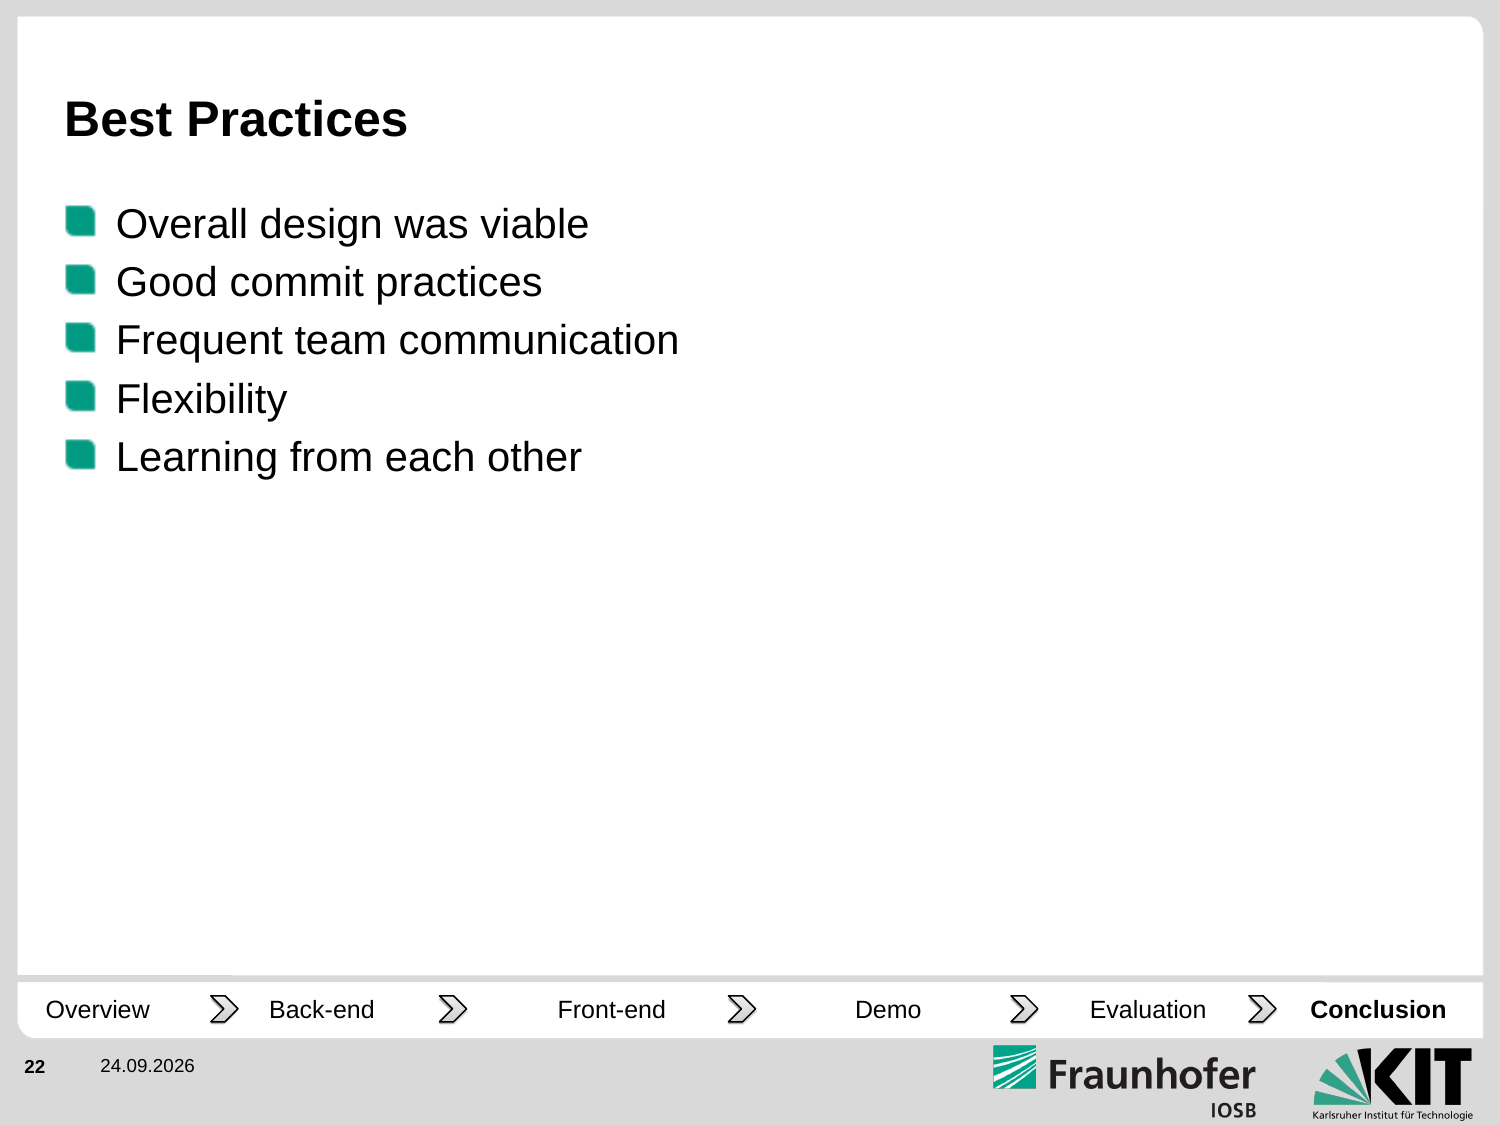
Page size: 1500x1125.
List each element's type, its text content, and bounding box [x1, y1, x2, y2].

text_box [728, 995, 756, 1022]
title Best Practices [64, 54, 1198, 147]
text_box Overview [30, 986, 194, 1031]
text_box [1248, 995, 1277, 1022]
text_box [1010, 995, 1038, 1022]
text_box Back-end [254, 986, 418, 1031]
text_box 17.04.2019 [100, 1053, 272, 1113]
text_box Front-end [542, 986, 682, 1031]
text_box Evaluation [1075, 986, 1222, 1031]
text_box [439, 995, 467, 1022]
text_box [210, 995, 238, 1022]
list Overall design was viable Good commit practices Frequent team communication Flexibility Learning from each other [64, 196, 1436, 966]
picture [0, 0, 1500, 1125]
text_box Conclusion [1295, 986, 1500, 1031]
text_box Demo [840, 986, 937, 1031]
